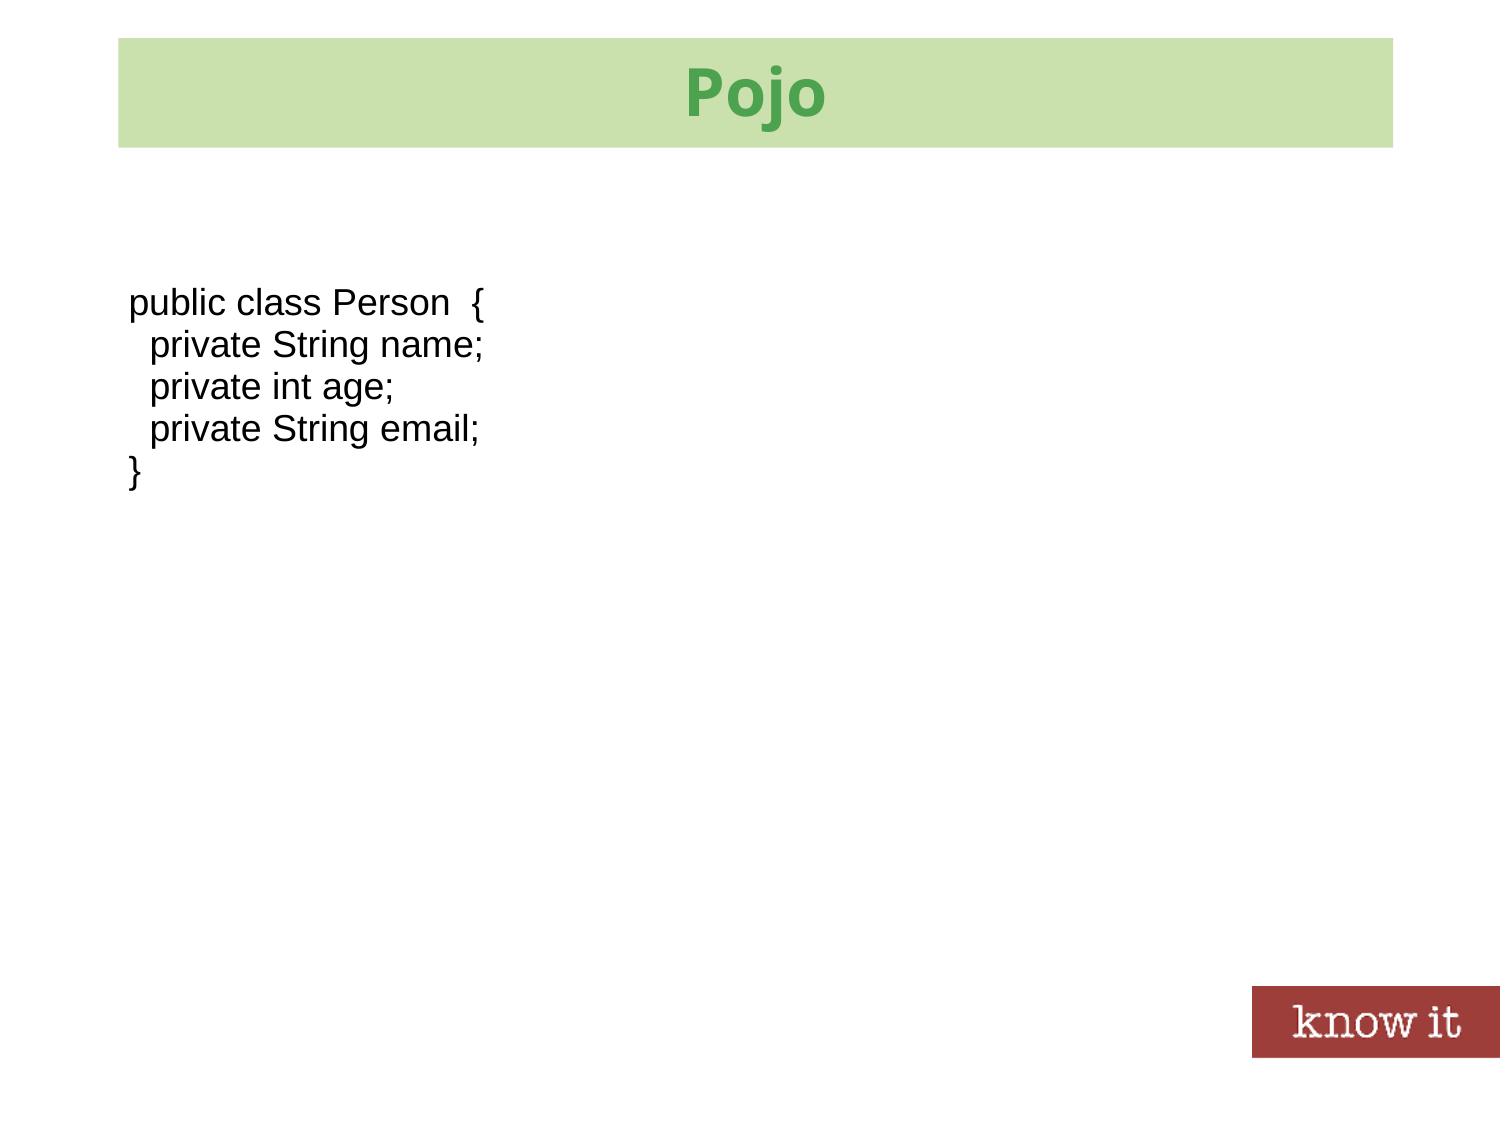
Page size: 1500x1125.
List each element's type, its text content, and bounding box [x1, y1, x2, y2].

text_box public class Person { private String name; private int age; private String email; } [113, 274, 1360, 811]
picture [1252, 986, 1500, 1058]
text_box Pojo [118, 38, 1394, 148]
